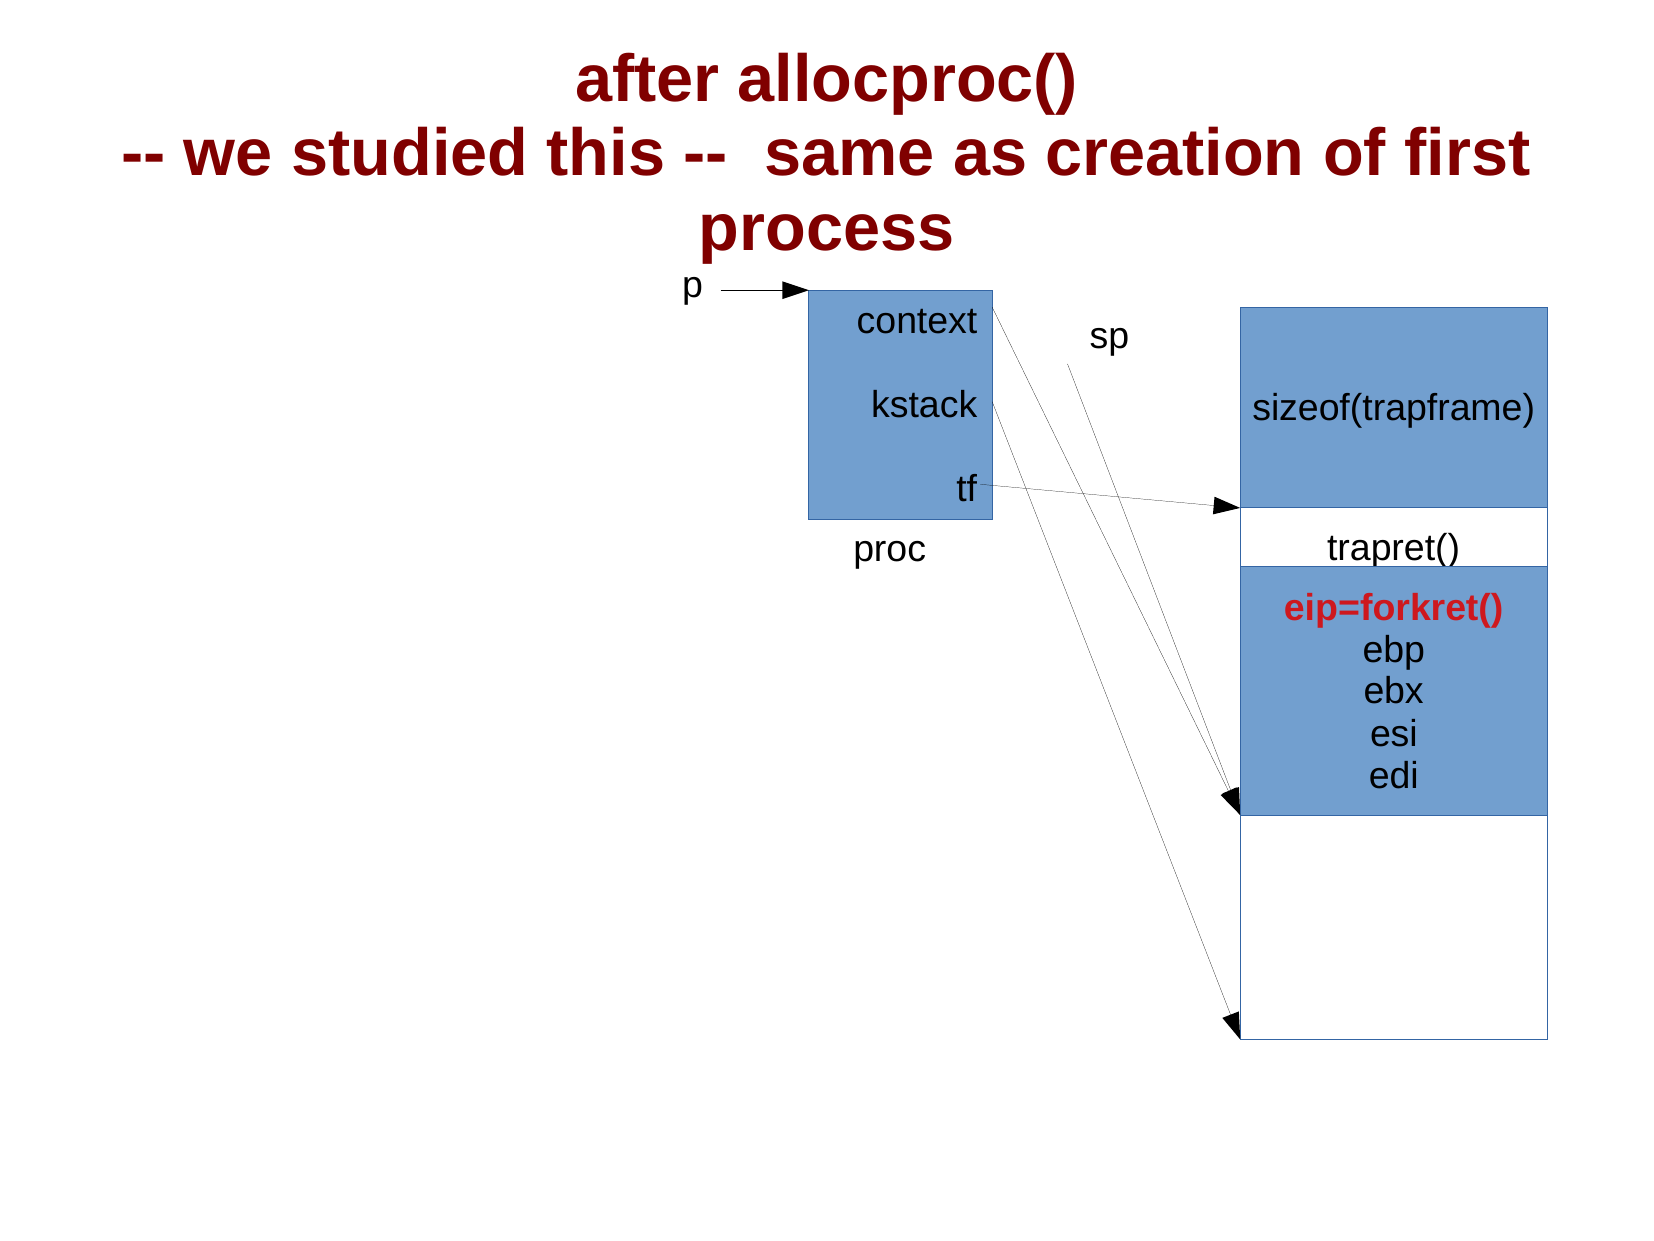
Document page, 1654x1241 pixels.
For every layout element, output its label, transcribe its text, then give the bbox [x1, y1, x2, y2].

text_box p [673, 256, 697, 314]
text_box sp [1074, 307, 1158, 364]
text_box proc [838, 519, 993, 577]
text_box sizeof(trapframe) [1240, 307, 1548, 508]
text_box trapret() [1240, 816, 1548, 1040]
text_box trapret() [1240, 508, 1548, 566]
text_box context kstack tf [808, 290, 993, 520]
text_box eip=forkret() ebp ebx esi edi [1240, 566, 1548, 816]
title after allocproc() -- we studied this -- same as creation of first process [82, 40, 1571, 265]
